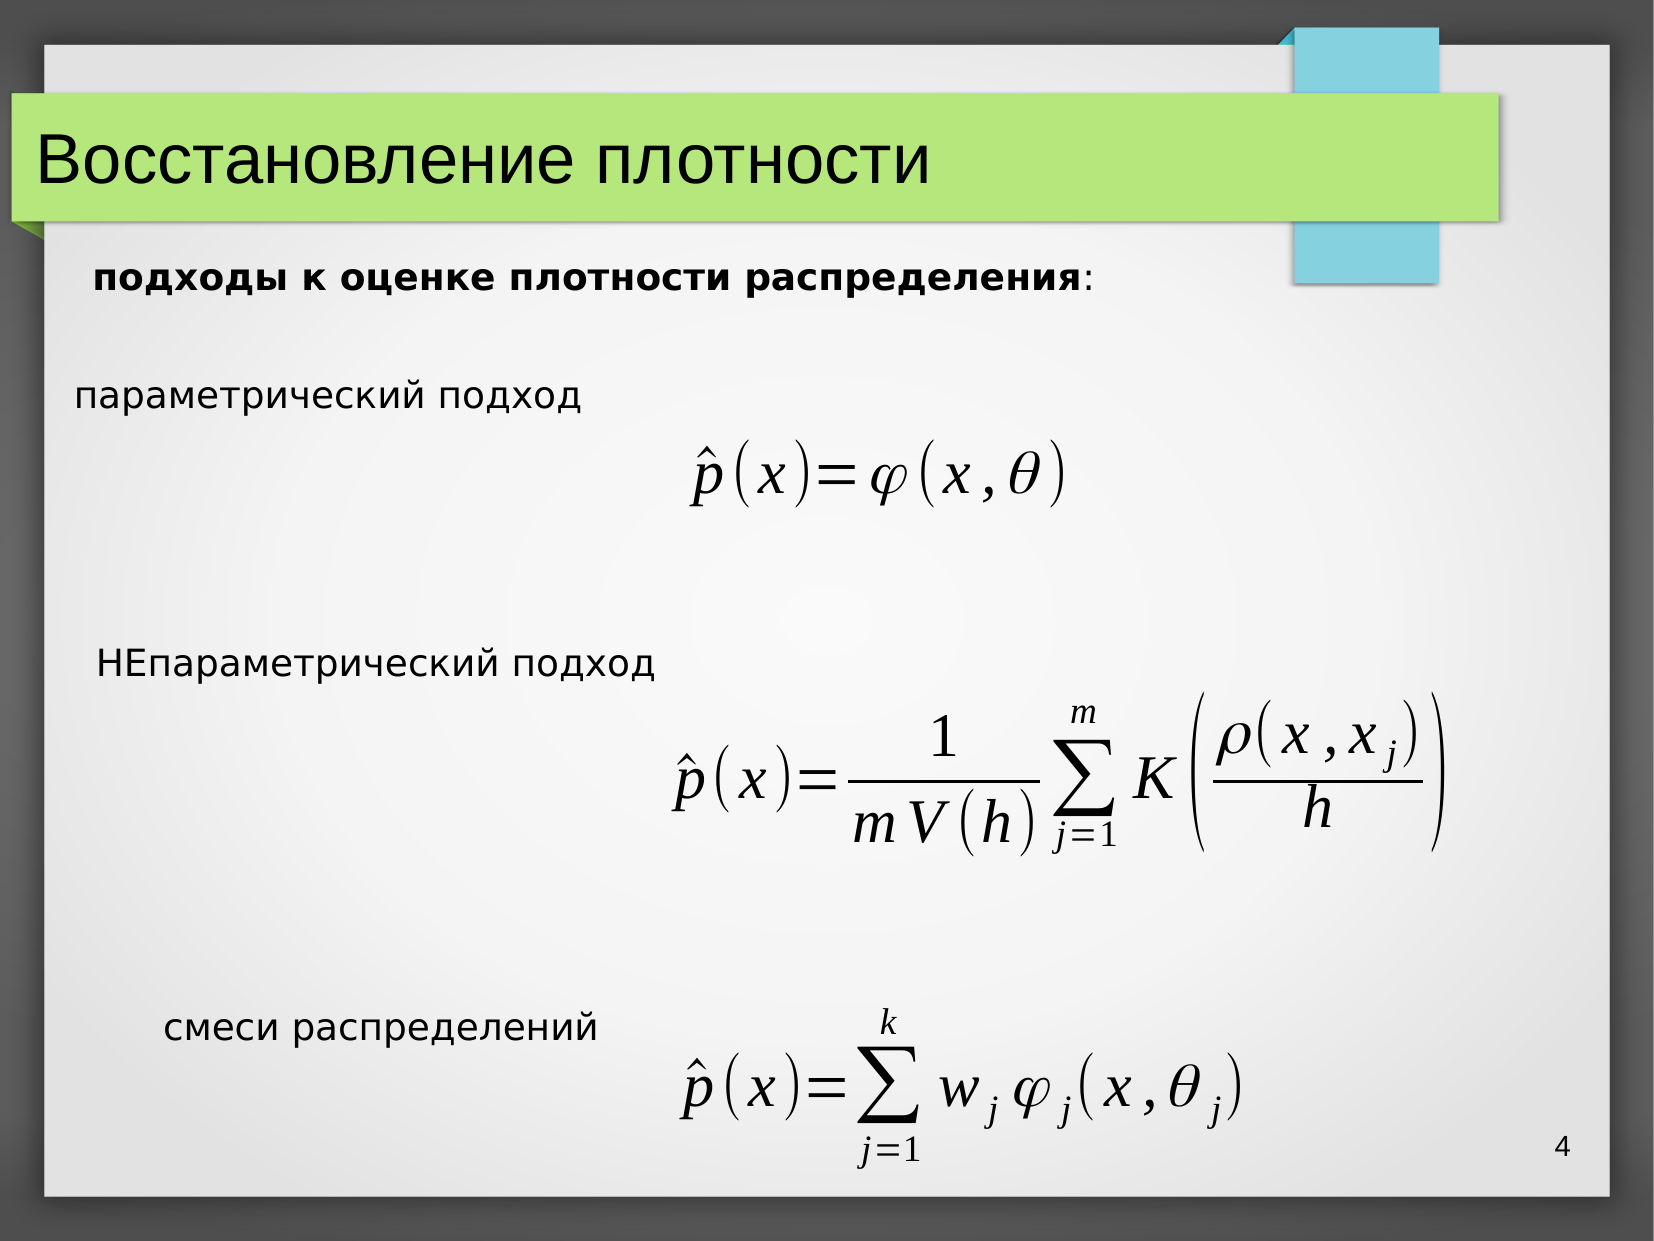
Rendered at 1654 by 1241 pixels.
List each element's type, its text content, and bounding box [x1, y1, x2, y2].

text_box подходы к оценке плотности распределения: [77, 248, 1111, 309]
chart [661, 687, 1457, 863]
text_box смеси распределений [148, 997, 657, 1059]
chart [671, 1000, 1252, 1170]
text_box НЕпараметрический подход [81, 634, 696, 718]
text_box параметрический подход [59, 366, 626, 438]
title Восстановление плотности [35, 118, 1489, 199]
picture [0, 0, 1654, 1241]
chart [681, 437, 1075, 512]
